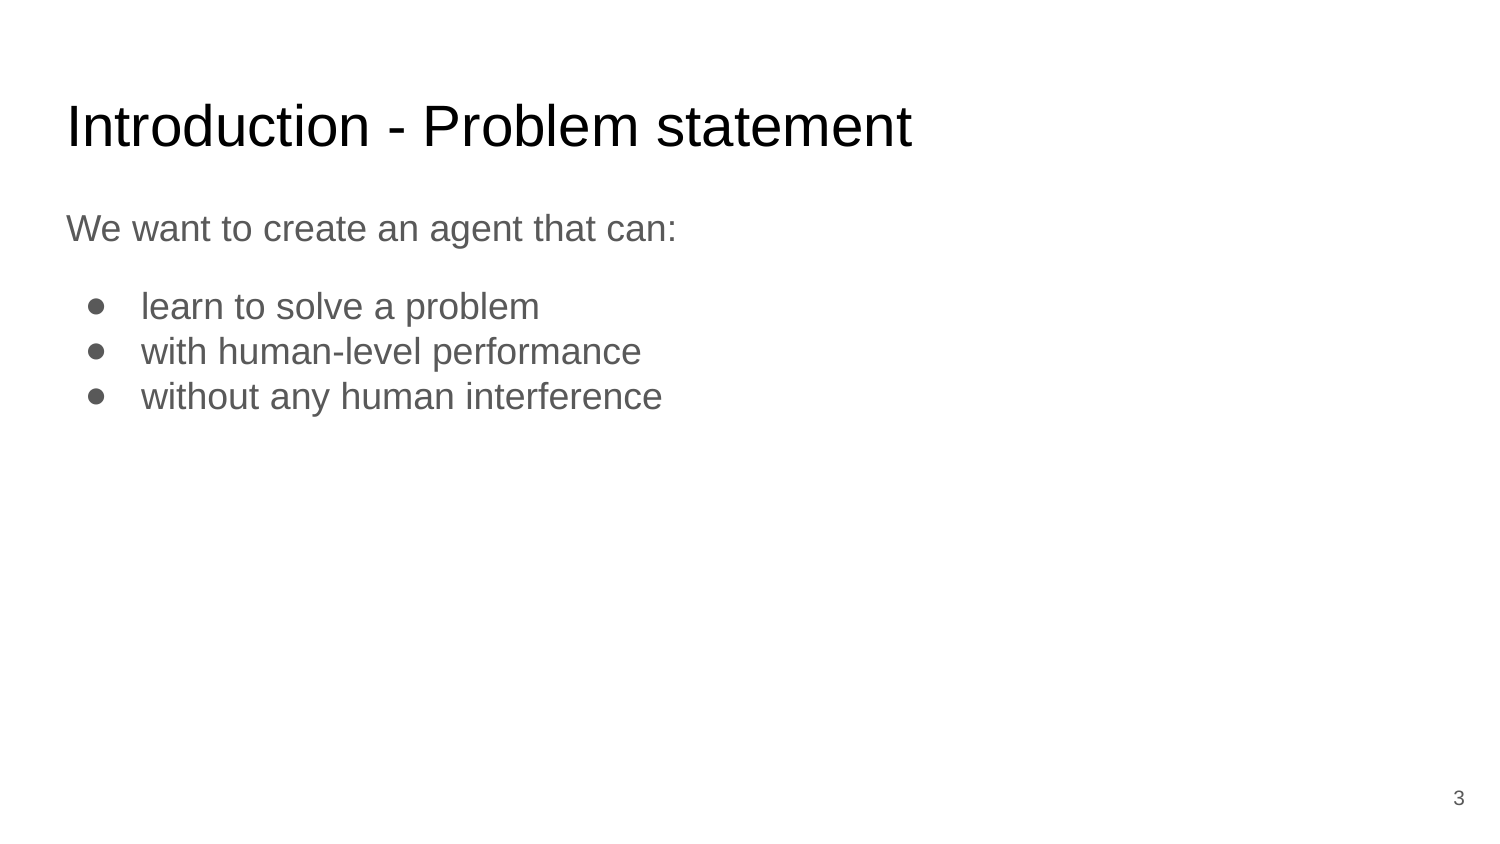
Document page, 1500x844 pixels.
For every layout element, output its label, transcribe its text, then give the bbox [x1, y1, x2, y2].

slide_number <number> [1389, 764, 1480, 830]
list We want to create an agent that can: learn to solve a problem with human-level performance without any human interference [51, 189, 1449, 750]
title Introduction - Problem statement [51, 72, 1449, 167]
